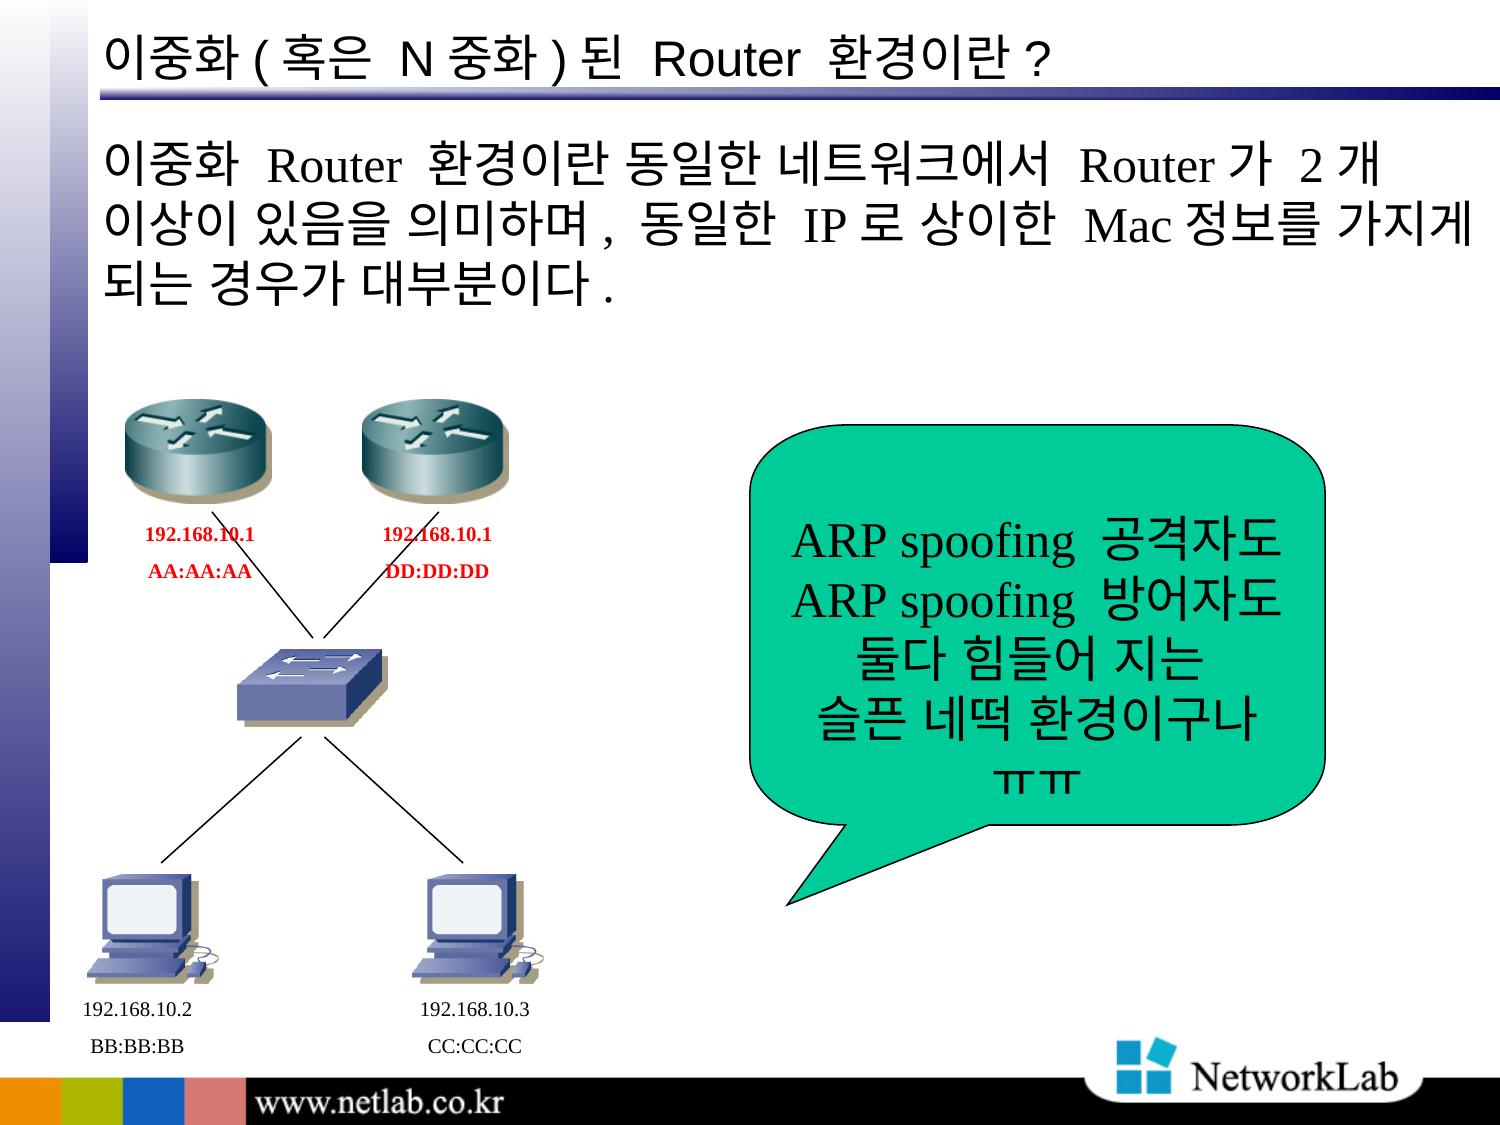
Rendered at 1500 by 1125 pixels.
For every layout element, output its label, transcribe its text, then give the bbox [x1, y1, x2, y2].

text_box 192.168.10.1 DD:DD:DD [362, 512, 513, 591]
picture [125, 399, 272, 504]
picture [87, 874, 219, 984]
text_box 192.168.10.1 AA:AA:AA [125, 512, 276, 591]
picture [412, 874, 544, 984]
picture [0, 1022, 1500, 1125]
picture [237, 649, 388, 727]
text_box 이중화 Router 환경이란 동일한 네트워크에서 Router가 2개 이상이 있음을 의미하며, 동일한 IP로 상이한 Mac정보를 가지게 되는 경우가 대부분이다. [87, 124, 1500, 321]
picture [99, 95, 1500, 100]
text_box ARP spoofing 공격자도 ARP spoofing 방어자도 둘다 힘들어 지는 슬픈 네떡 환경이구나 ㅠㅠ [749, 424, 1326, 905]
text_box 192.168.10.2 BB:BB:BB [62, 987, 213, 1066]
text_box 이중화(혹은 N중화)된 Router 환경이란? [87, 18, 1500, 95]
text_box 192.168.10.3 CC:CC:CC [399, 987, 551, 1066]
picture [362, 399, 509, 504]
